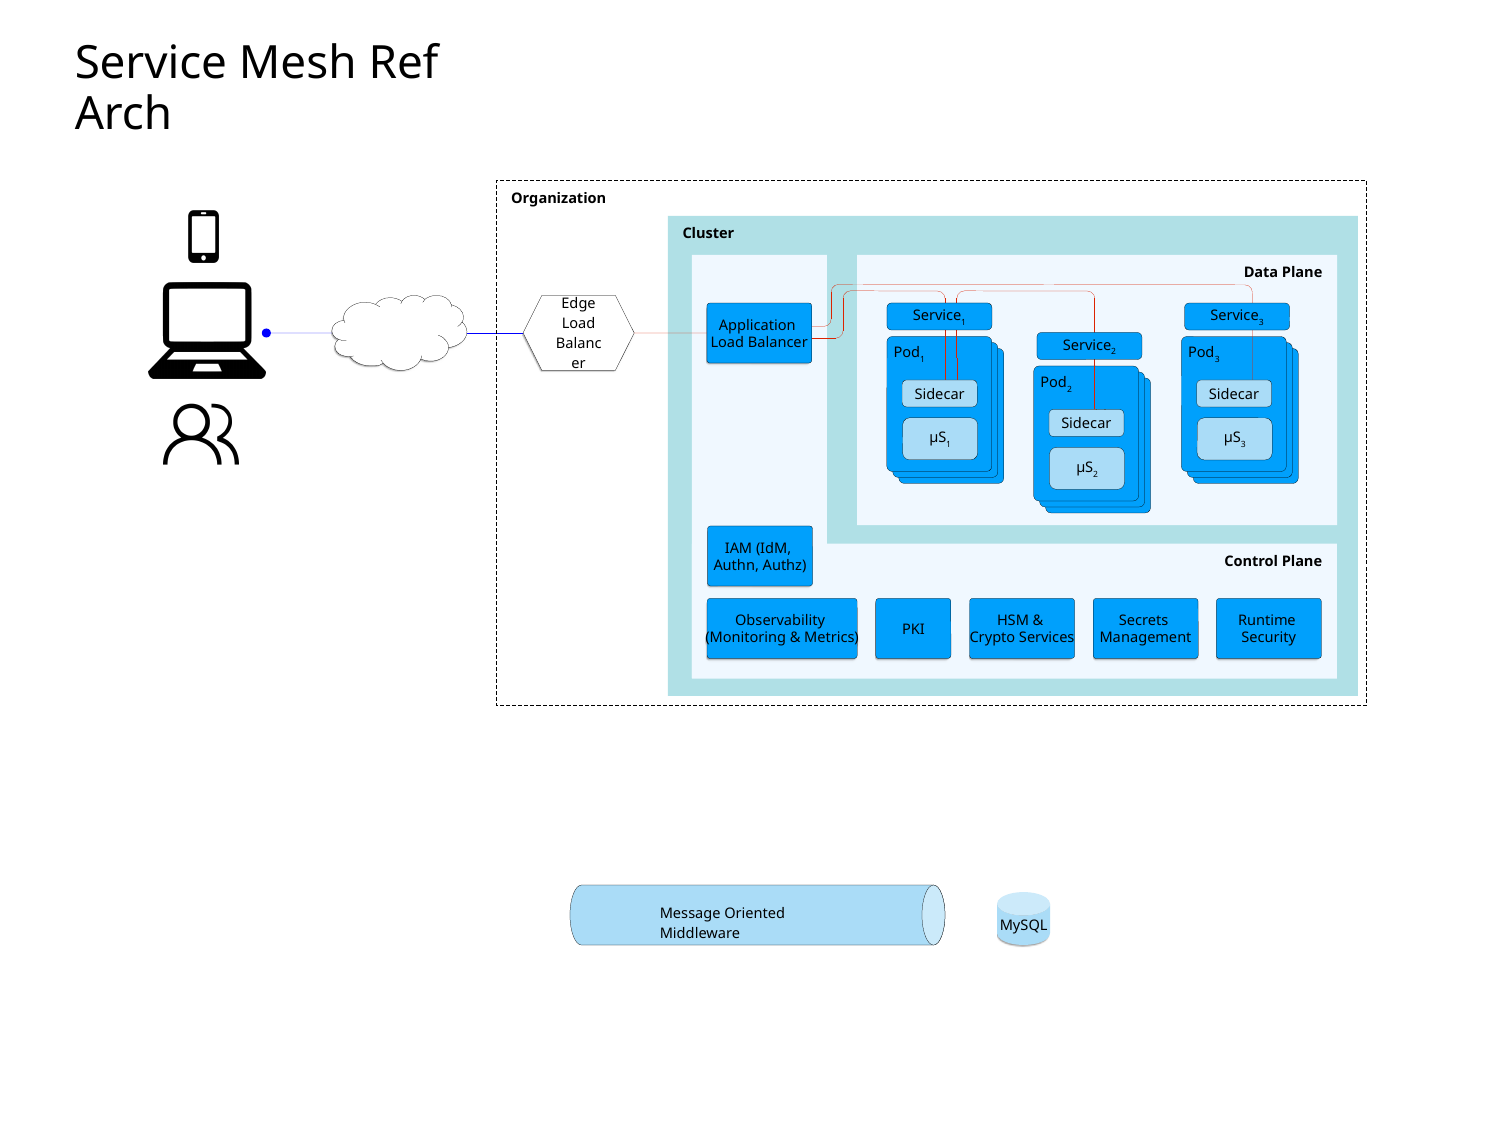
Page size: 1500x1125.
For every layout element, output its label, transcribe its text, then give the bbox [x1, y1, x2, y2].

text_box Organization [496, 180, 1367, 706]
text_box MySQL [997, 904, 1051, 945]
text_box [569, 885, 933, 946]
text_box Service Mesh Ref Arch [74, 37, 511, 145]
picture [187, 209, 221, 264]
text_box [261, 328, 271, 338]
text_box [331, 295, 467, 371]
text_box Message Oriented Middleware [645, 895, 857, 931]
picture [163, 396, 239, 472]
text_box 02. DATA MANAGEMENT [921, 885, 946, 946]
picture [148, 282, 266, 379]
